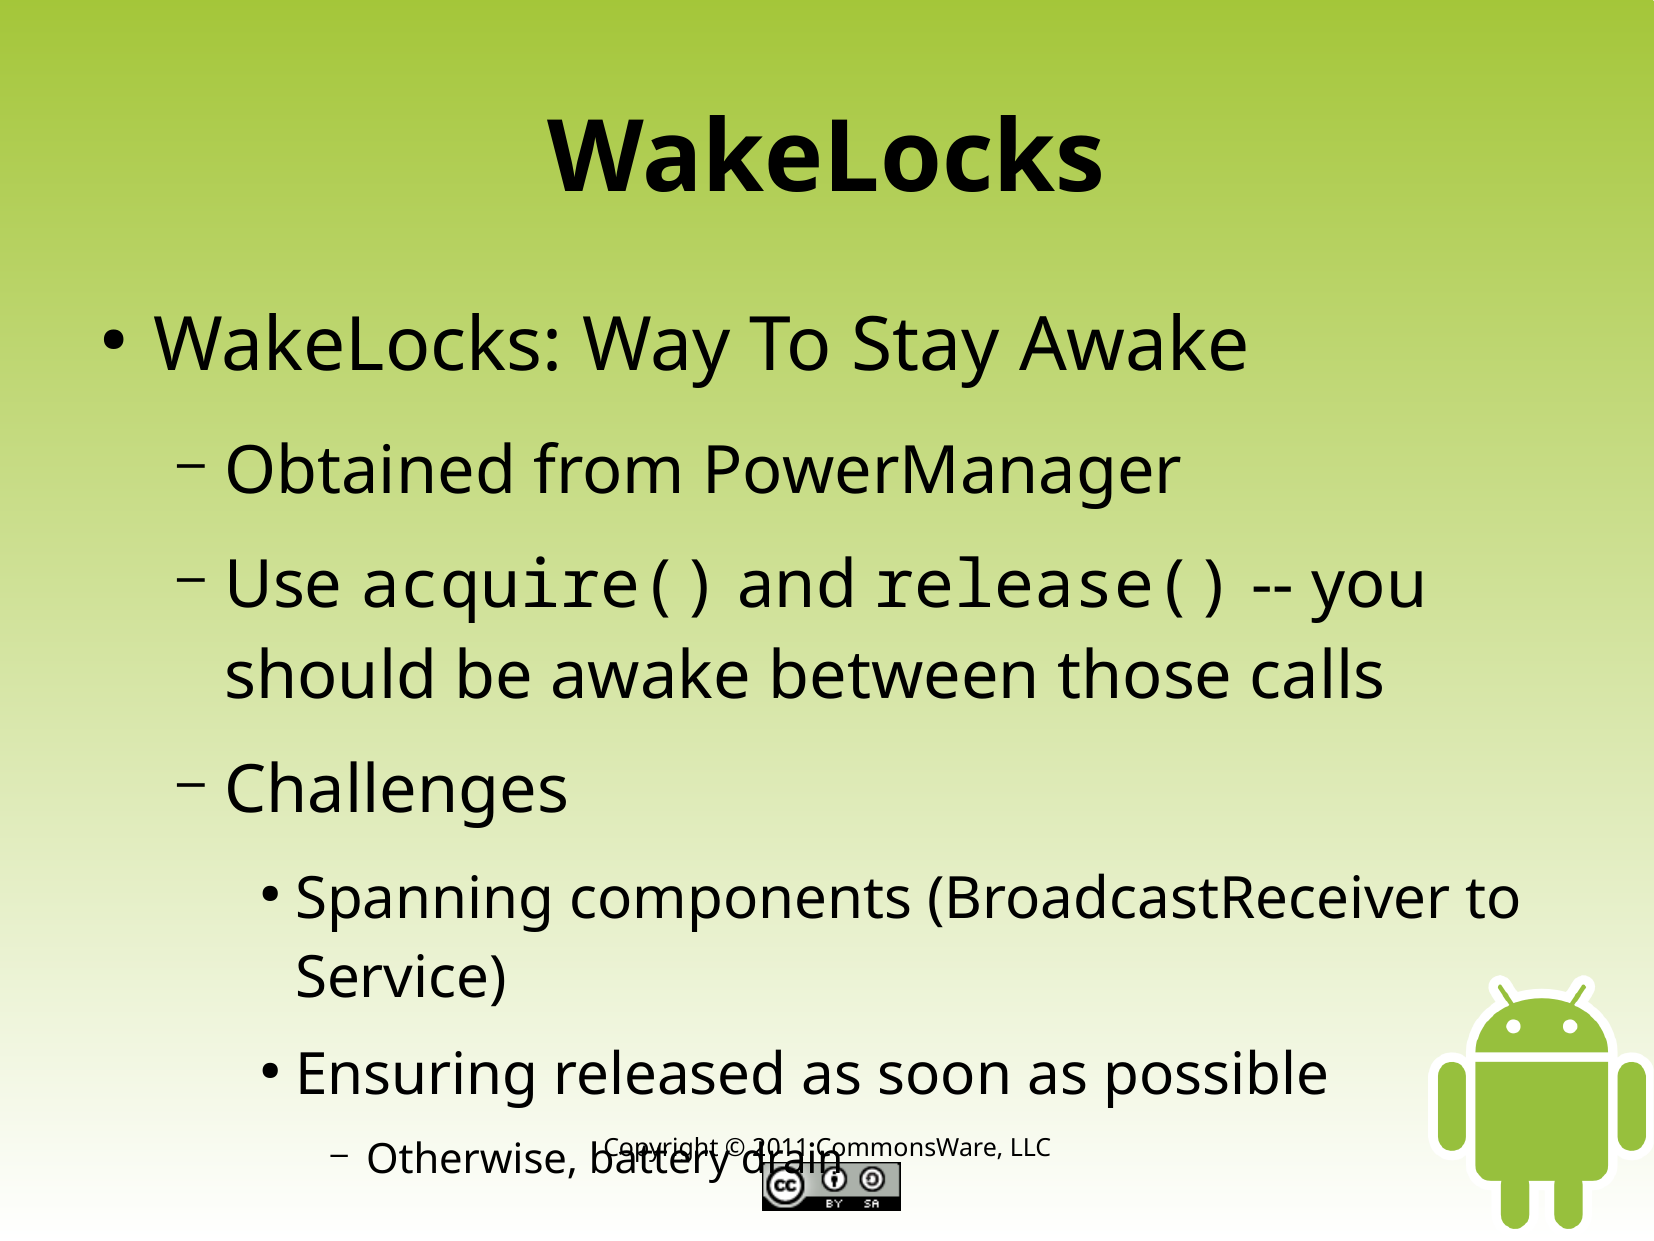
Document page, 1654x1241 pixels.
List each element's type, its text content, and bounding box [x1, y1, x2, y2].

picture [762, 1162, 901, 1211]
list WakeLocks: Way To Stay Awake Obtained from PowerManager Use acquire() and release() -- you should be awake between those calls Challenges Spanning components (BroadcastReceiver to Service) Ensuring released as soon as possible Otherwise, battery drain [82, 290, 1571, 1094]
title WakeLocks [82, 49, 1571, 257]
picture [1428, 975, 1654, 1238]
picture [789, 1162, 799, 1170]
